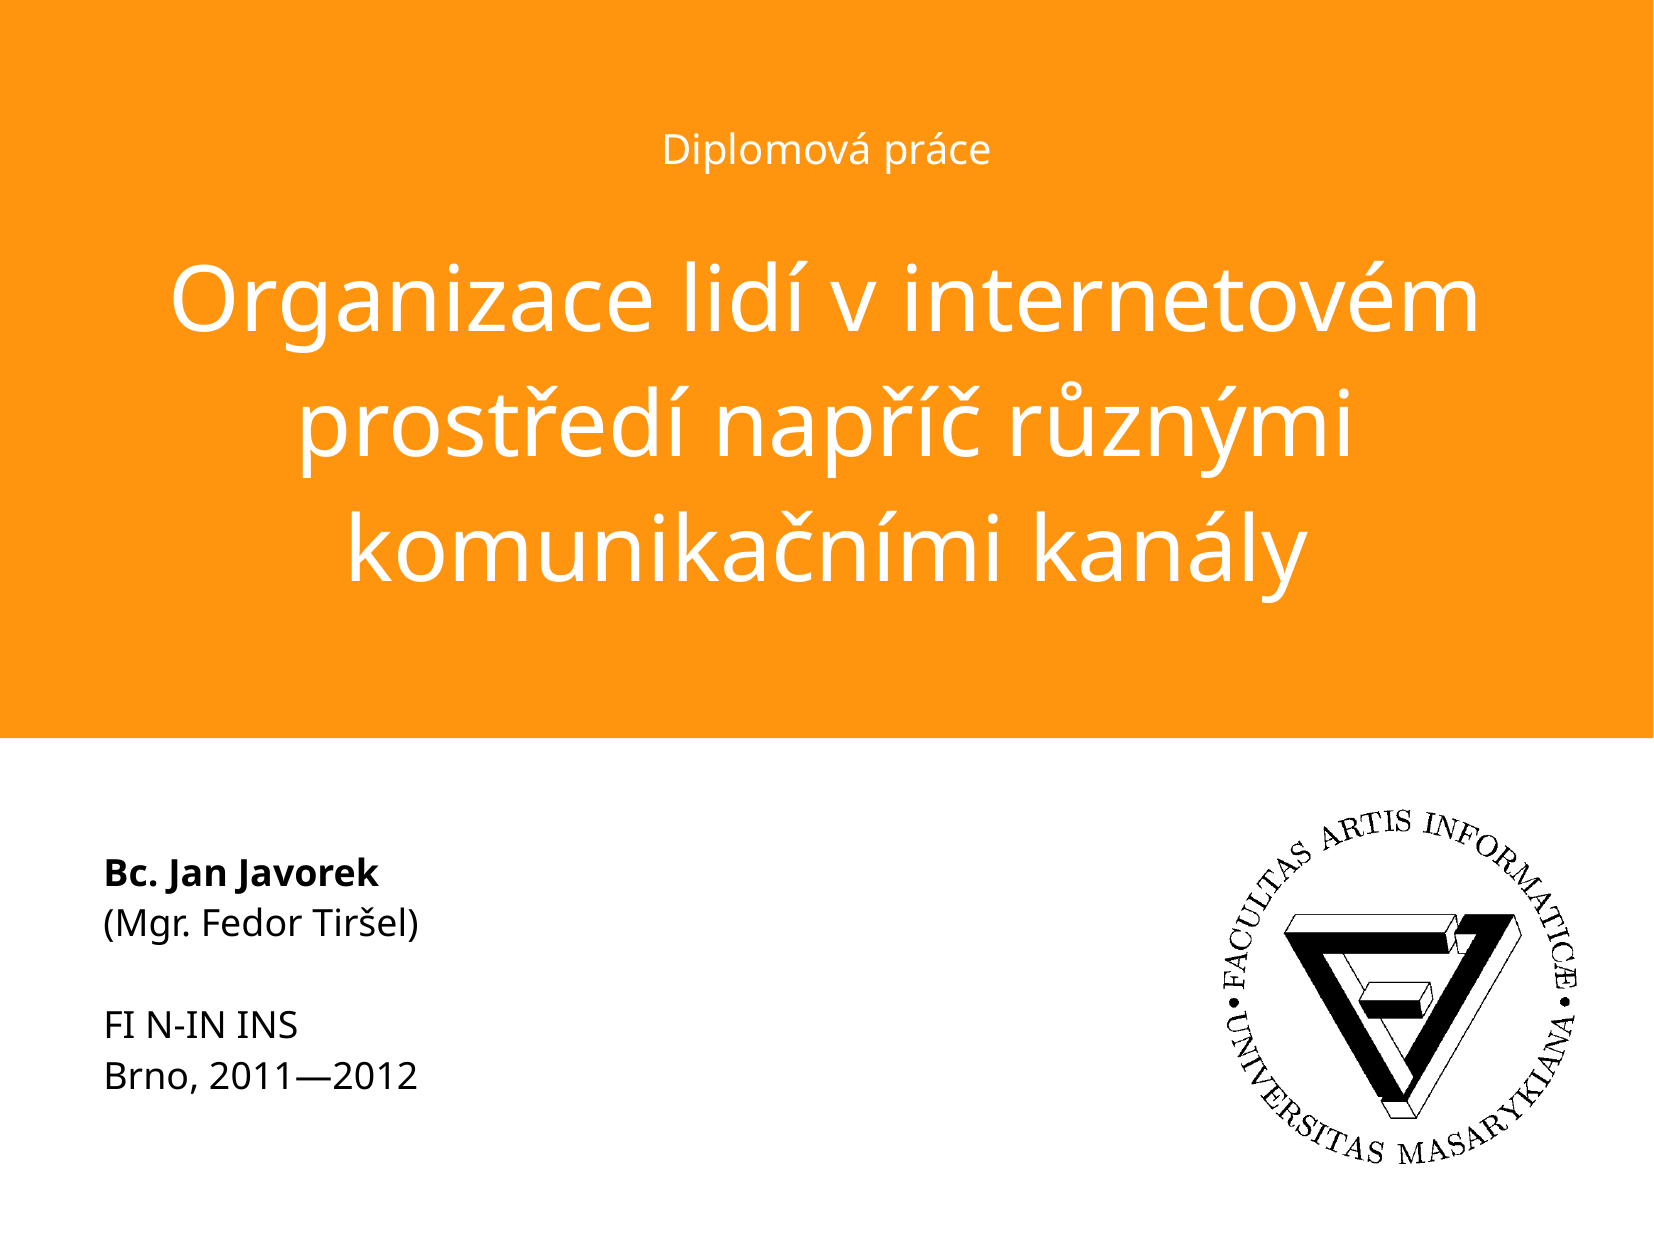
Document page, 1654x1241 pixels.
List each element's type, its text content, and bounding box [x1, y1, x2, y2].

text_box Bc. Jan Javorek (Mgr. Fedor Tiršel) FI N-IN INS Brno, 2011—2012 [88, 838, 1034, 1075]
text_box [0, 0, 1654, 739]
title Diplomová práce Organizace lidí v internetovém prostředí napříč různými komunikačními kanály [82, 49, 1571, 680]
picture [1222, 808, 1577, 1164]
